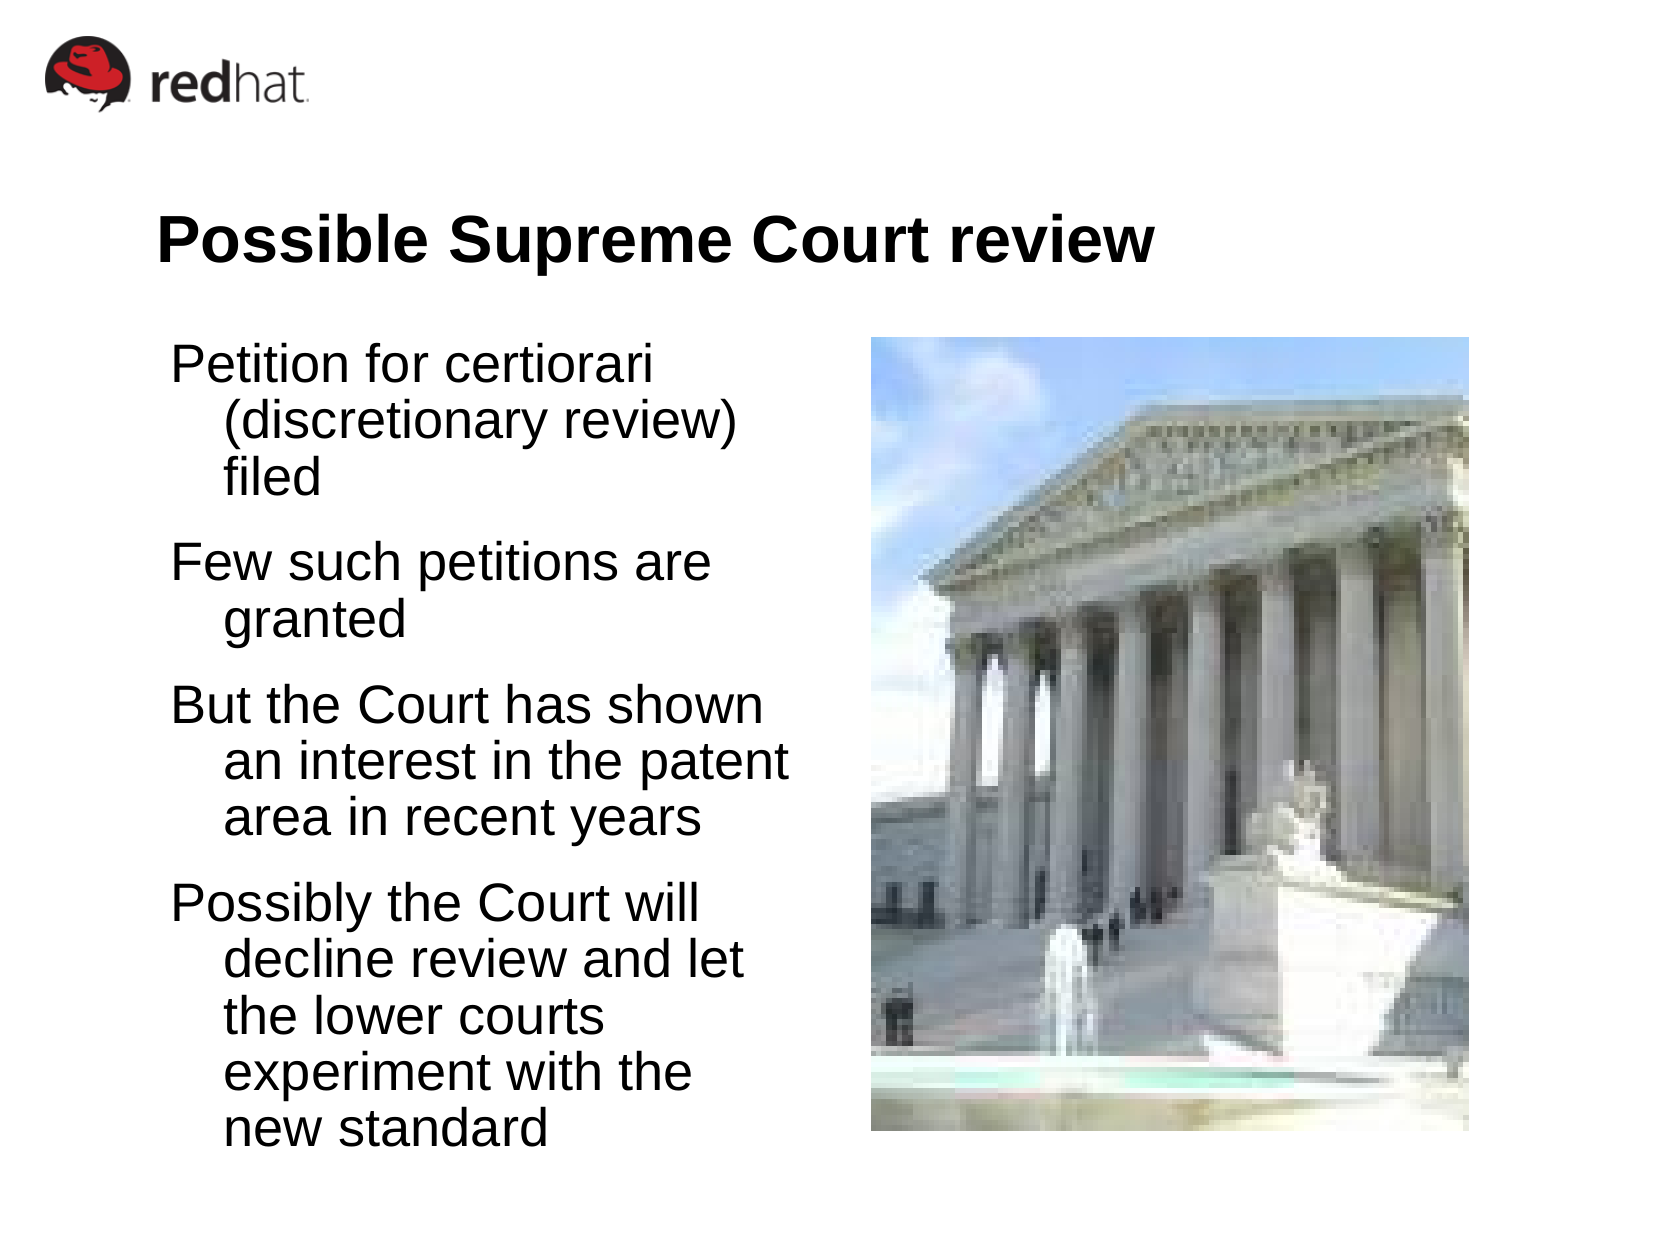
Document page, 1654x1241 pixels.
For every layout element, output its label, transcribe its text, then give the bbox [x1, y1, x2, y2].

picture [871, 337, 1469, 1131]
picture [45, 36, 309, 122]
title Possible Supreme Court review [156, 196, 1502, 288]
list Petition for certiorari (discretionary review) filed Few such petitions are granted But the Court has shown an interest in the patent area in recent years Possibly the Court will decline review and let the lower courts experiment with the new standard [152, 337, 809, 1219]
